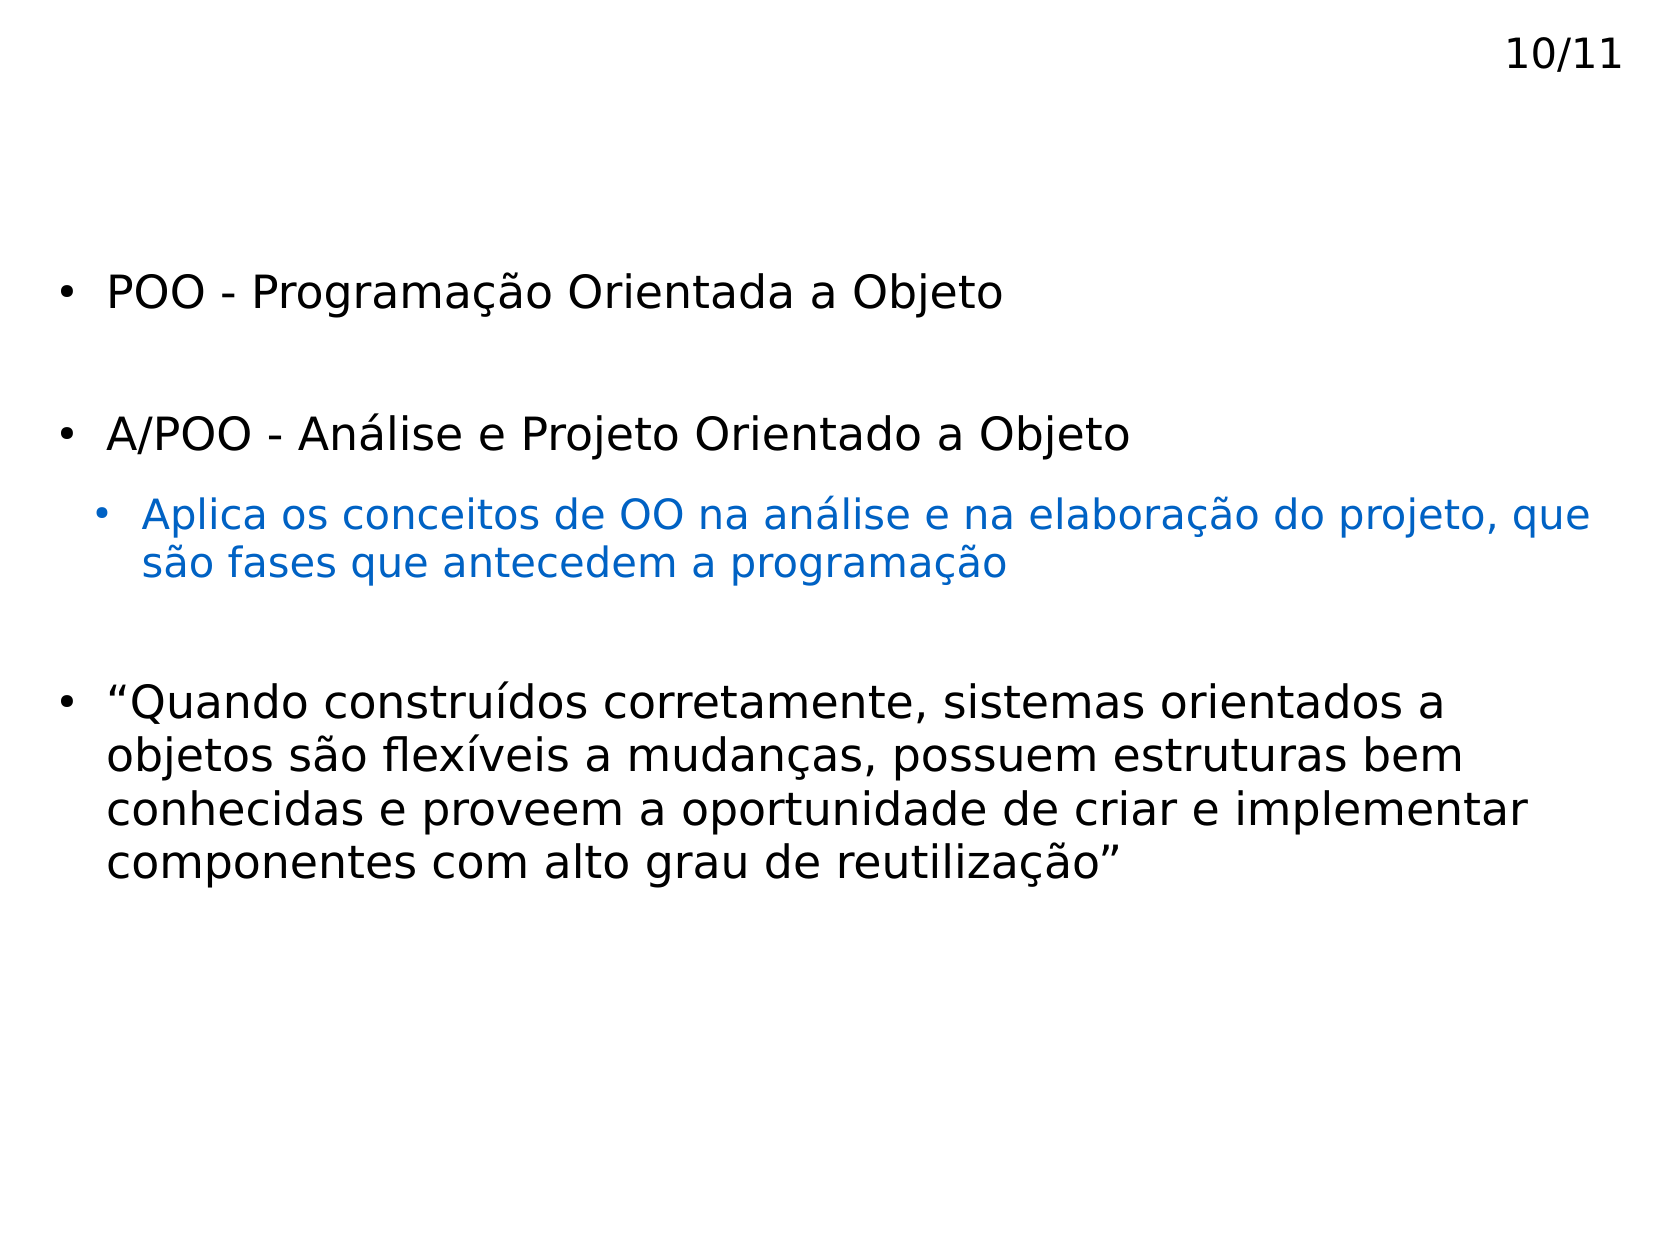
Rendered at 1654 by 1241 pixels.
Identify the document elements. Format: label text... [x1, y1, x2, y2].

list POO - Programação Orientada a Objeto A/POO - Análise e Projeto Orientado a Objeto Aplica os conceitos de OO na análise e na elaboração do projeto, que são fases que antecedem a programação “Quando construídos corretamente, sistemas orientados a objetos são flexíveis a mudanças, possuem estruturas bem conhecidas e proveem a oportunidade de criar e implementar componentes com alto grau de reutilização” [59, 265, 1625, 1211]
